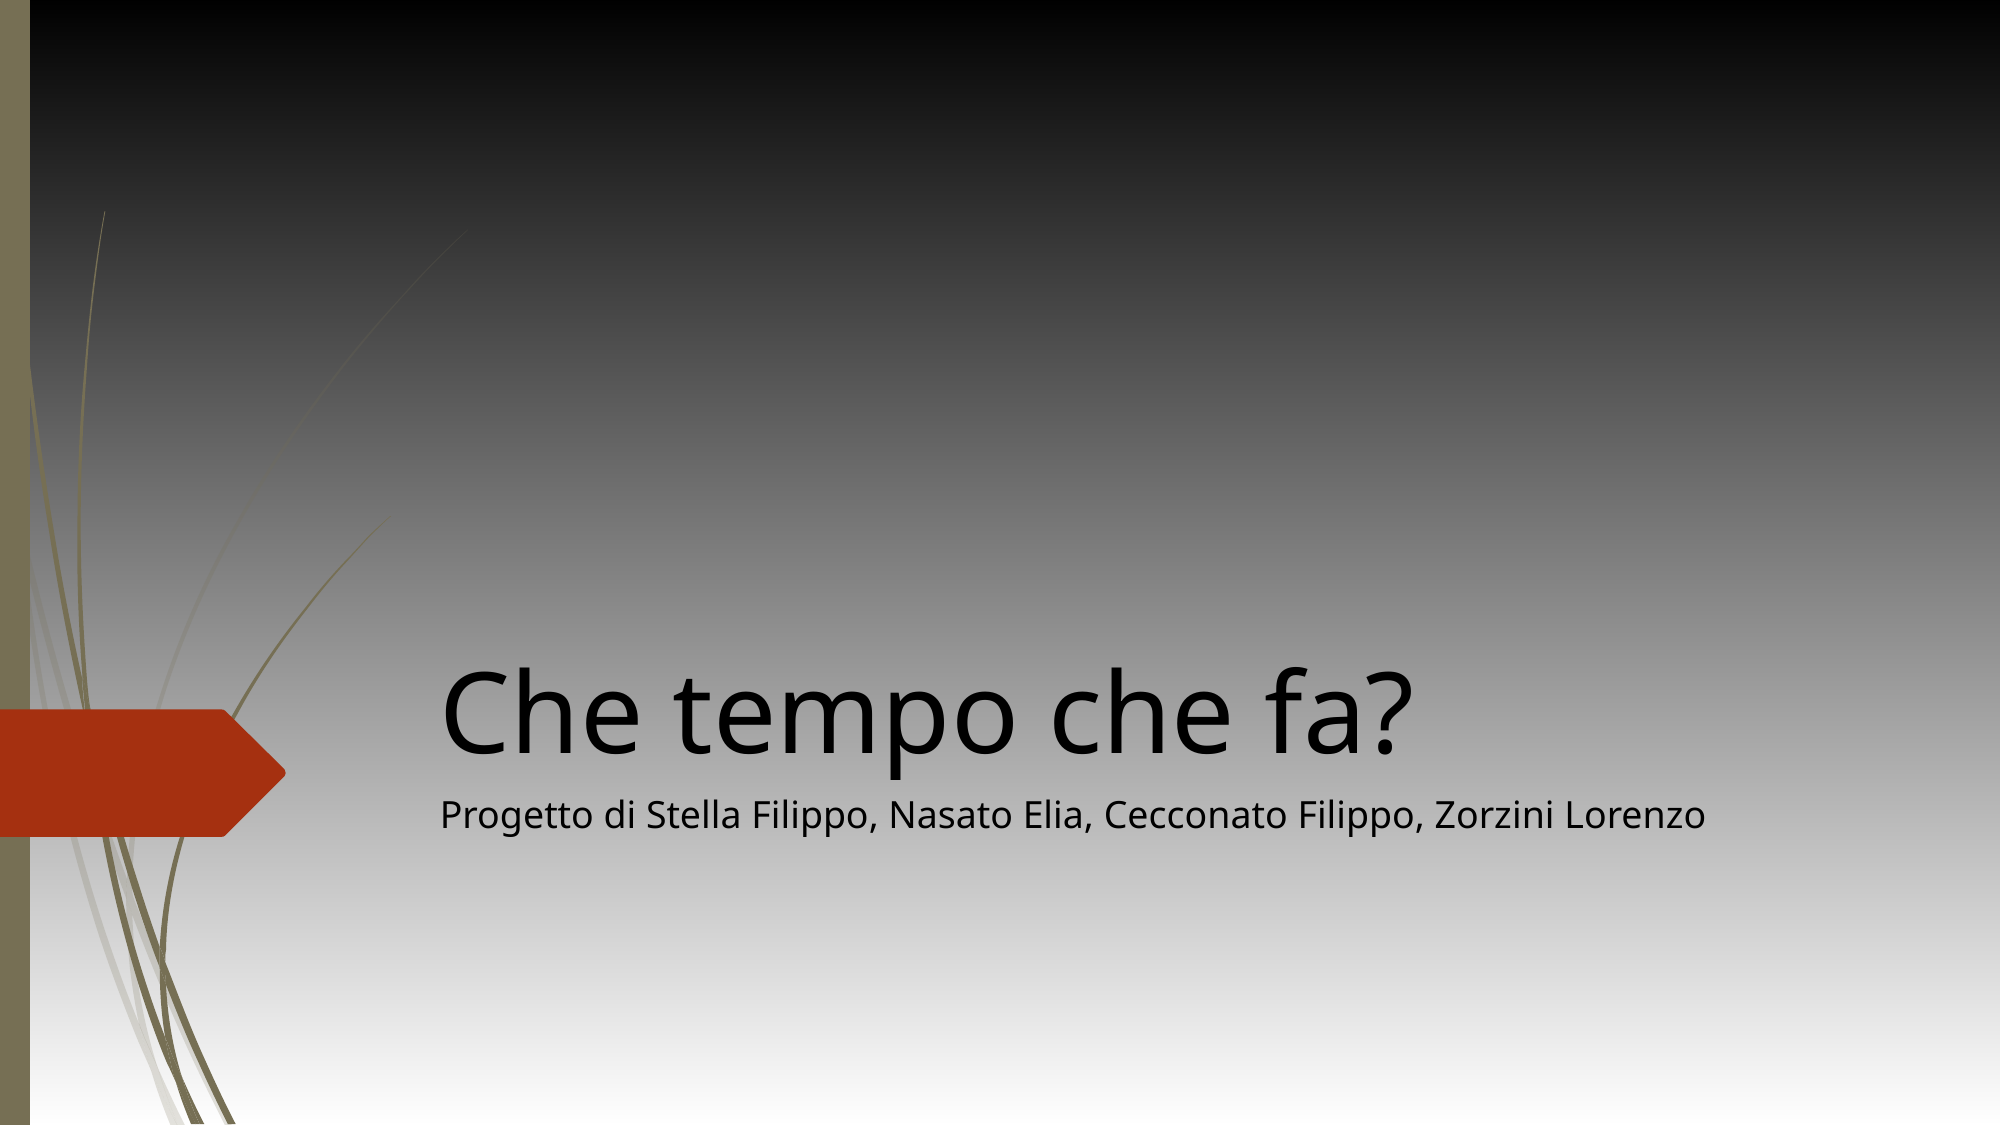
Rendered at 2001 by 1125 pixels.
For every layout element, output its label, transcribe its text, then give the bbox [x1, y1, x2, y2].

subtitle Progetto di Stella Filippo, Nasato Elia, Cecconato Filippo, Zorzini Lorenzo [424, 783, 1888, 969]
title Che tempo che fa? [424, 412, 1888, 783]
